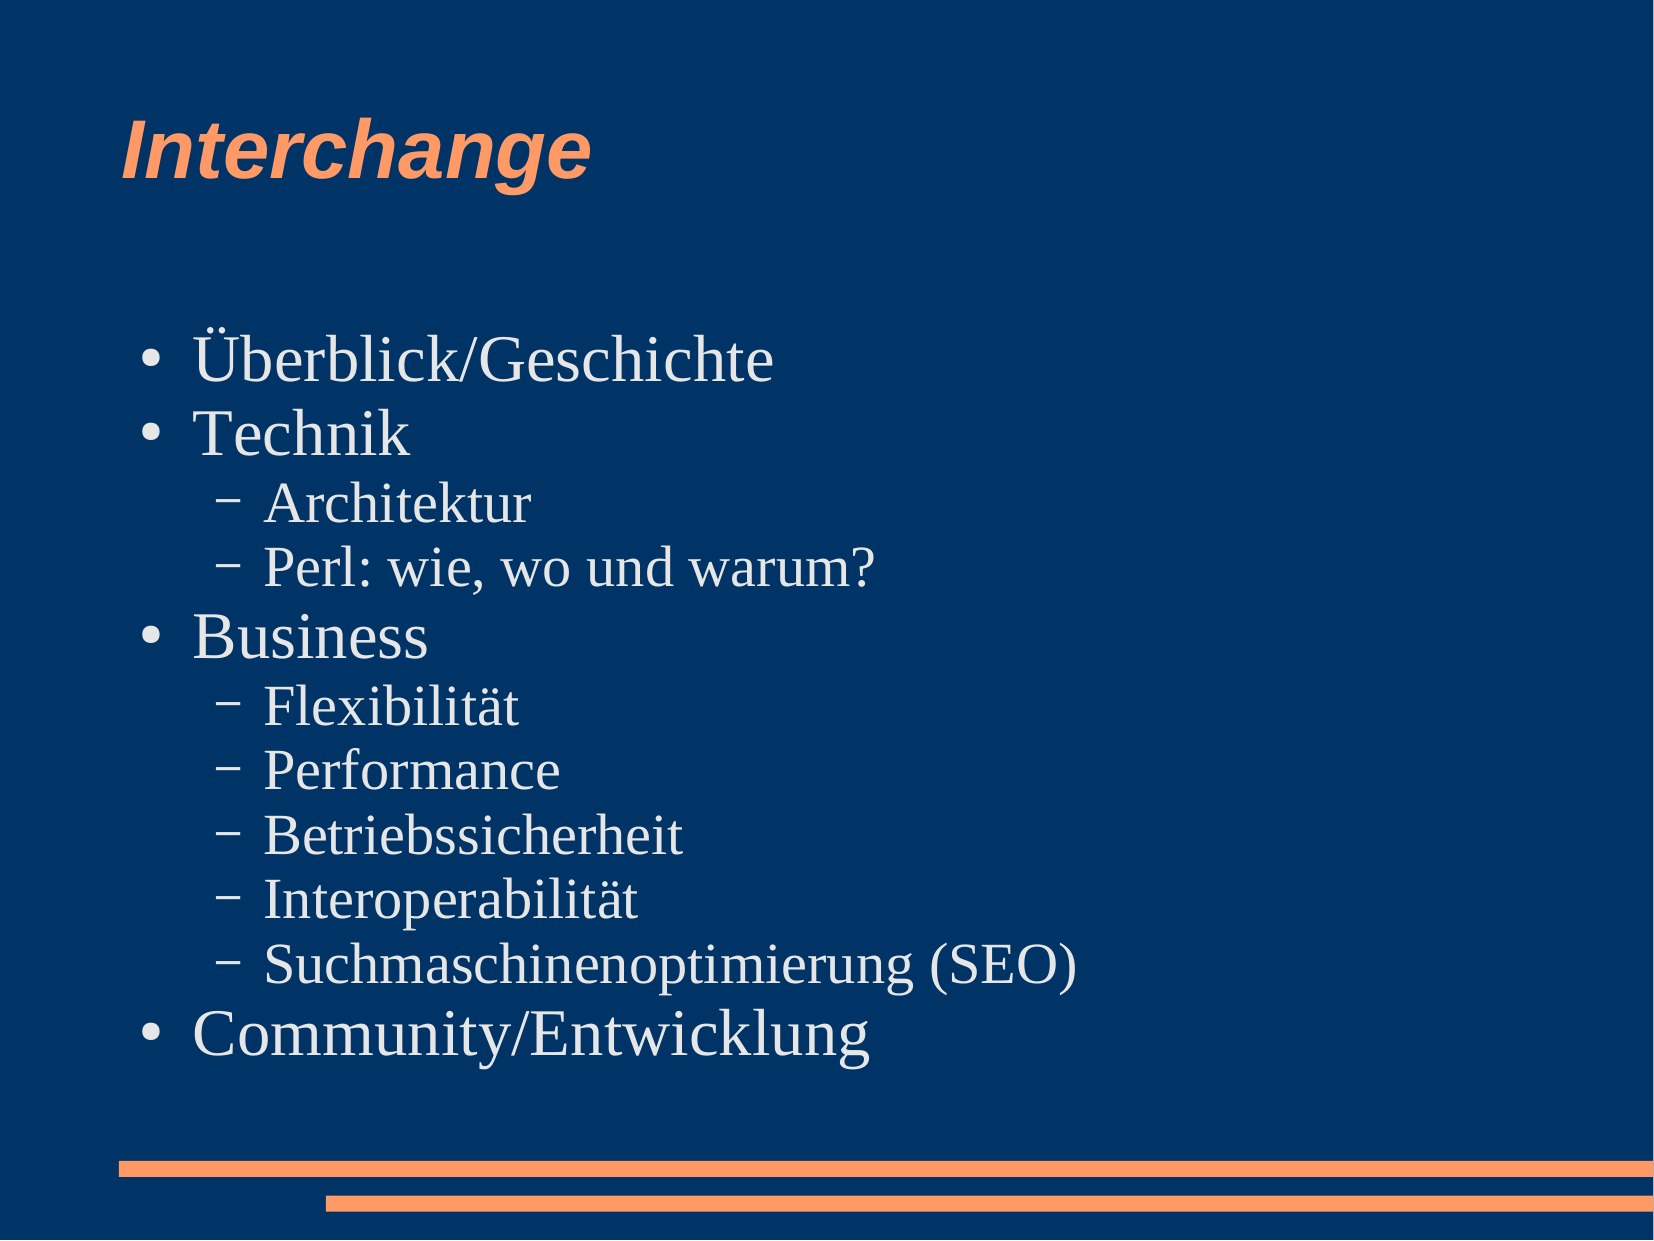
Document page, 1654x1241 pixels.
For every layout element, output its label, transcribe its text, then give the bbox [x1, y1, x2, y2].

list Überblick/Geschichte Technik Architektur Perl: wie, wo und warum? Business Flexibilität Performance Betriebssicherheit Interoperabilität Suchmaschinenoptimierung (SEO) Community/Entwicklung [121, 322, 1561, 1118]
title Interchange [121, 53, 1534, 247]
